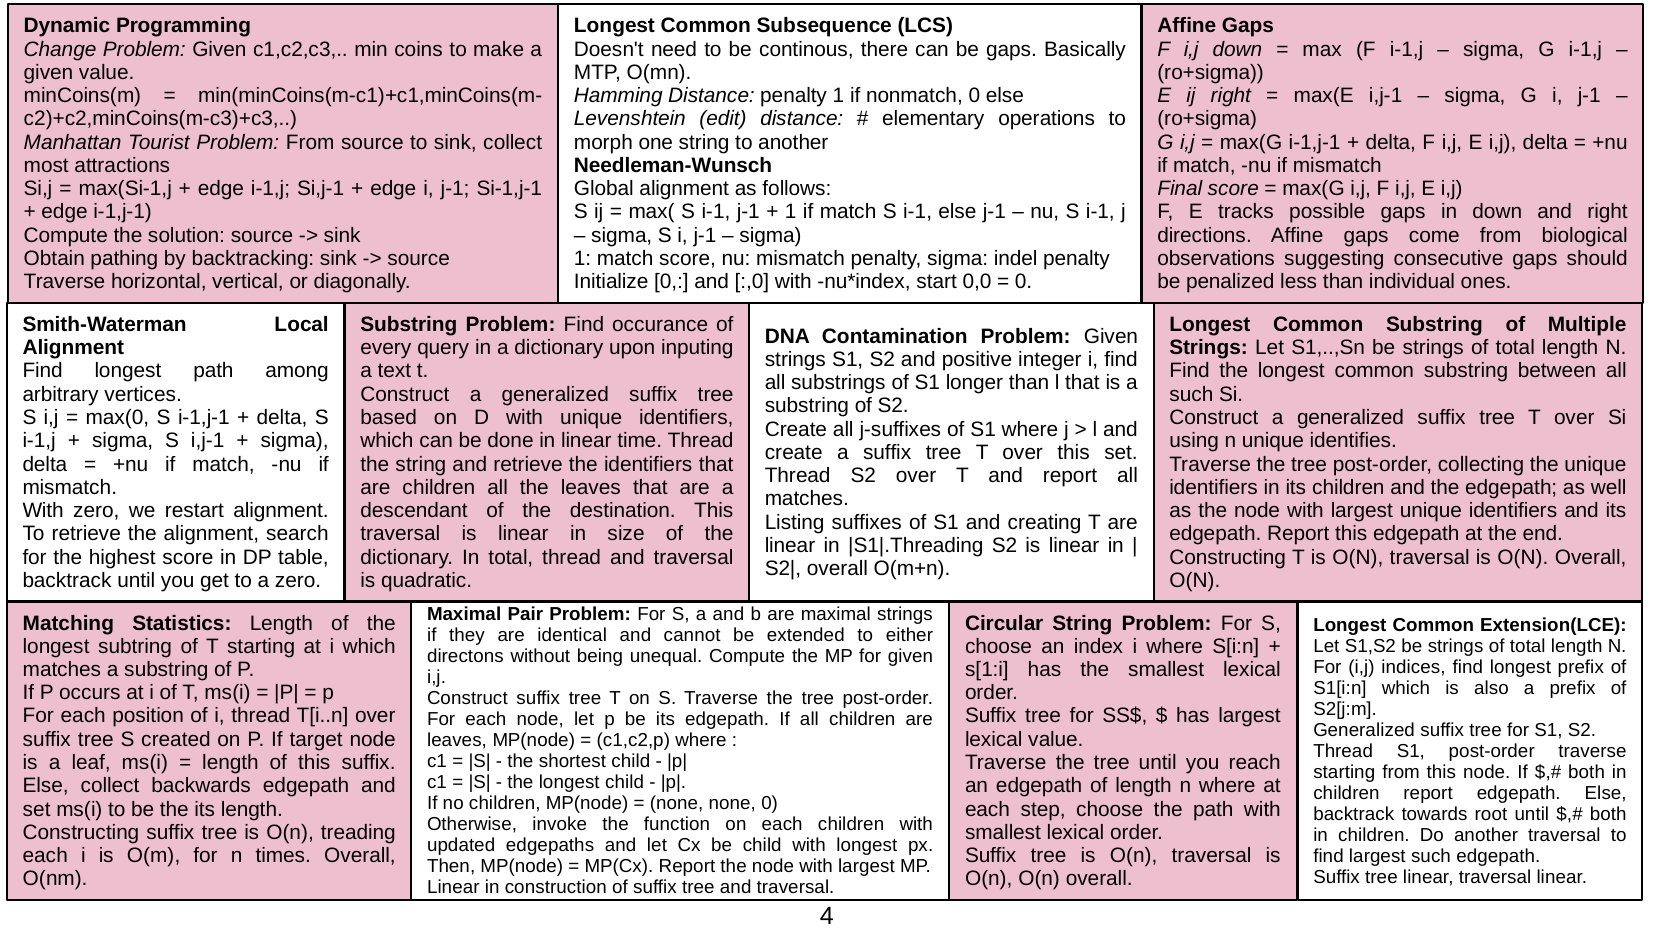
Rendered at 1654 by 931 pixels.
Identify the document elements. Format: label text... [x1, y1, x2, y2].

text_box Longest Common Extension(LCE): Let S1,S2 be strings of total length N. For (i,j) indices, find longest prefix of S1[i:n] which is also a prefix of S2[j:m]. Generalized suffix tree for S1, S2. Thread S1, post-order traverse starting from this node. If $,# both in children report edgepath. Else, backtrack towards root until $,# both in children. Do another traversal to find largest such edgepath. Suffix tree linear, traversal linear. [1297, 601, 1643, 901]
text_box Matching Statistics: Length of the longest subtring of T starting at i which matches a substring of P. If P occurs at i of T, ms(i) = |P| = p For each position of i, thread T[i..n] over suffix tree S created on P. If target node is a leaf, ms(i) = length of this suffix. Else, collect backwards edgepath and set ms(i) to be the its length. Constructing suffix tree is O(n), treading each i is O(m), for n times. Overall, O(nm). [6, 601, 411, 901]
text_box Circular String Problem: For S, choose an index i where S[i:n] + s[1:i] has the smallest lexical order. Suffix tree for SS$, $ has largest lexical value. Traverse the tree until you reach an edgepath of length n where at each step, choose the path with smallest lexical order. Suffix tree is O(n), traversal is O(n), O(n) overall. [949, 601, 1297, 901]
text_box Substring Problem: Find occurance of every query in a dictionary upon inputing a text t. Construct a generalized suffix tree based on D with unique identifiers, which can be done in linear time. Thread the string and retrieve the identifiers that are children all the leaves that are a descendant of the destination. This traversal is linear in size of the dictionary. In total, thread and traversal is quadratic. [344, 302, 749, 601]
text_box Dynamic Programming Change Problem: Given c1,c2,c3,.. min coins to make a given value. minCoins(m) = min(minCoins(m-c1)+c1,minCoins(m-c2)+c2,minCoins(m-c3)+c3,..) Manhattan Tourist Problem: From source to sink, collect most attractions Si,j = max(Si-1,j + edge i-1,j; Si,j-1 + edge i, j-1; Si-1,j-1 + edge i-1,j-1) Compute the solution: source -> sink Obtain pathing by backtracking: sink -> source Traverse horizontal, vertical, or diagonally. [8, 4, 558, 302]
text_box Affine Gaps F i,j down = max (F i-1,j – sigma, G i-1,j – (ro+sigma)) E ij right = max(E i,j-1 – sigma, G i, j-1 – (ro+sigma) G i,j = max(G i-1,j-1 + delta, F i,j, E i,j), delta = +nu if match, -nu if mismatch Final score = max(G i,j, F i,j, E i,j) F, E tracks possible gaps in down and right directions. Affine gaps come from biological observations suggesting consecutive gaps should be penalized less than individual ones. [1141, 4, 1644, 303]
text_box Longest Common Substring of Multiple Strings: Let S1,..,Sn be strings of total length N. Find the longest common substring between all such Si. Construct a generalized suffix tree T over Si using n unique identifies. Traverse the tree post-order, collecting the unique identifiers in its children and the edgepath; as well as the node with largest unique identifiers and its edgepath. Report this edgepath at the end. Constructing T is O(N), traversal is O(N). Overall, O(N). [1153, 302, 1643, 601]
text_box Smith-Waterman Local Alignment Find longest path among arbitrary vertices. S i,j = max(0, S i-1,j-1 + delta, S i-1,j + sigma, S i,j-1 + sigma), delta = +nu if match, -nu if mismatch. With zero, we restart alignment. To retrieve the alignment, search for the highest score in DP table, backtrack until you get to a zero. [6, 302, 344, 601]
text_box DNA Contamination Problem: Given strings S1, S2 and positive integer i, find all substrings of S1 longer than l that is a substring of S2. Create all j-suffixes of S1 where j > l and create a suffix tree T over this set. Thread S2 over T and report all matches. Listing suffixes of S1 and creating T are linear in |S1|.Threading S2 is linear in |S2|, overall O(m+n). [749, 302, 1153, 601]
text_box <number> [754, 901, 899, 931]
text_box Longest Common Subsequence (LCS) Doesn't need to be continous, there can be gaps. Basically MTP, O(mn). Hamming Distance: penalty 1 if nonmatch, 0 else Levenshtein (edit) distance: # elementary operations to morph one string to another Needleman-Wunsch Global alignment as follows: S ij = max( S i-1, j-1 + 1 if match S i-1, else j-1 – nu, S i-1, j – sigma, S i, j-1 – sigma) 1: match score, nu: mismatch penalty, sigma: indel penalty Initialize [0,:] and [:,0] with -nu*index, start 0,0 = 0. [558, 4, 1141, 302]
text_box Maximal Pair Problem: For S, a and b are maximal strings if they are identical and cannot be extended to either directons without being unequal. Compute the MP for given i,j. Construct suffix tree T on S. Traverse the tree post-order. For each node, let p be its edgepath. If all children are leaves, MP(node) = (c1,c2,p) where : c1 = |S| - the shortest child - |p| c1 = |S| - the longest child - |p|. If no children, MP(node) = (none, none, 0) Otherwise, invoke the function on each children with updated edgepaths and let Cx be child with longest px. Then, MP(node) = MP(Cx). Report the node with largest MP. Linear in construction of suffix tree and traversal. [411, 601, 949, 901]
